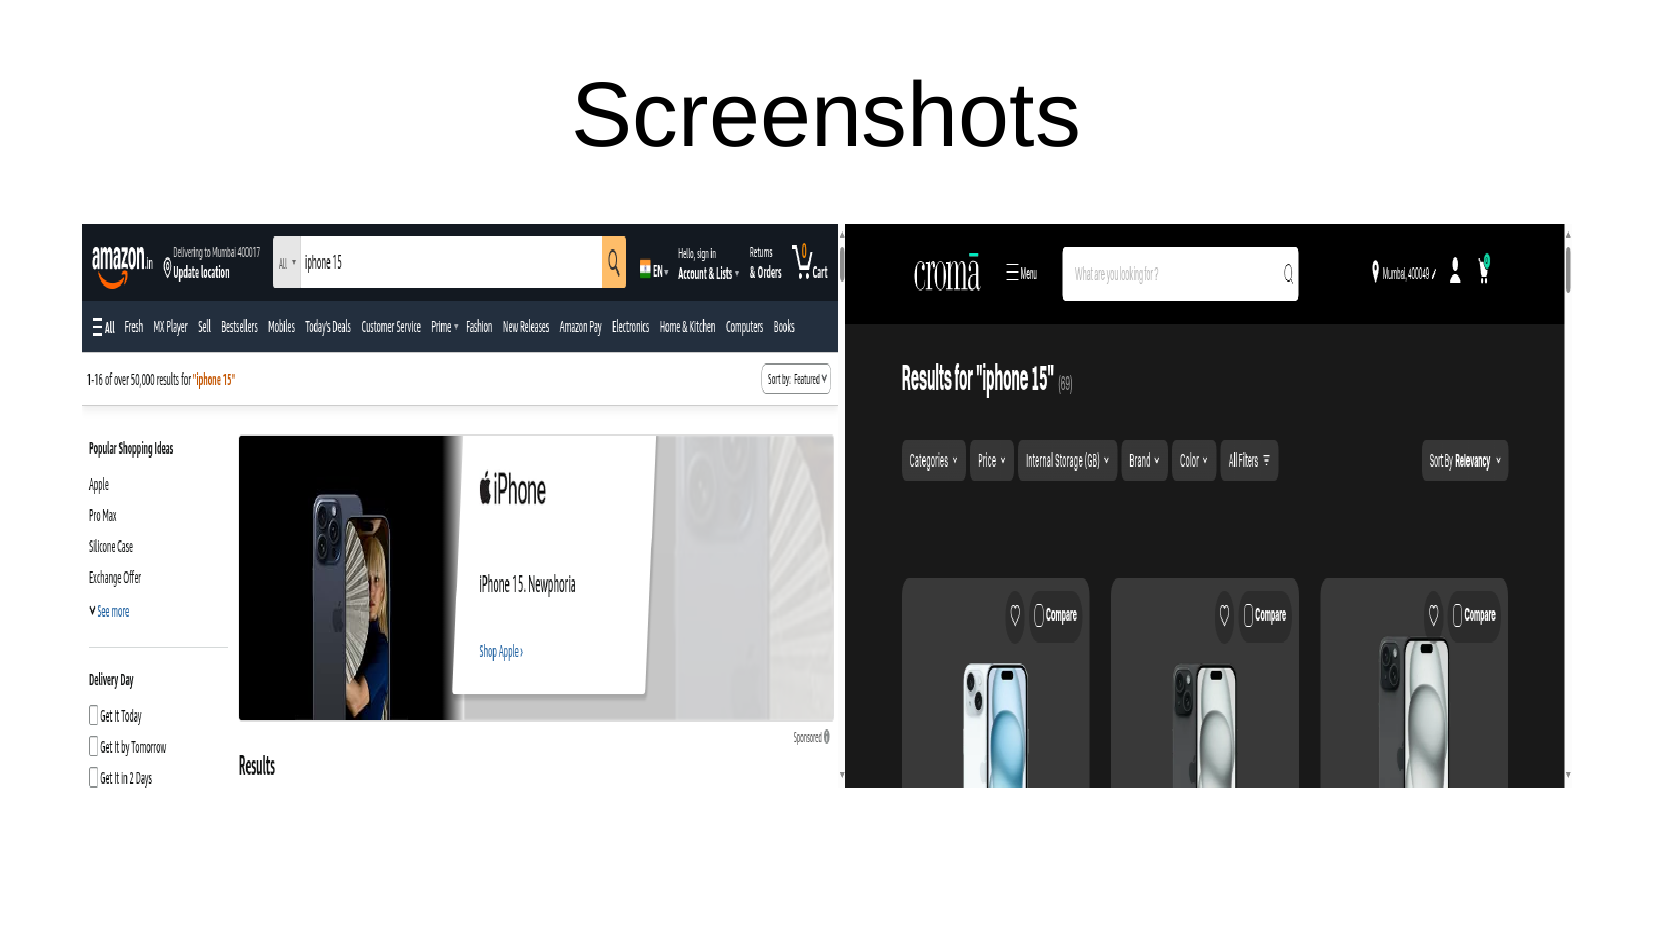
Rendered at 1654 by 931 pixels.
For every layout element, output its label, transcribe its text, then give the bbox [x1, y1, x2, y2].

picture [82, 224, 1572, 788]
title Screenshots [82, 37, 1571, 193]
